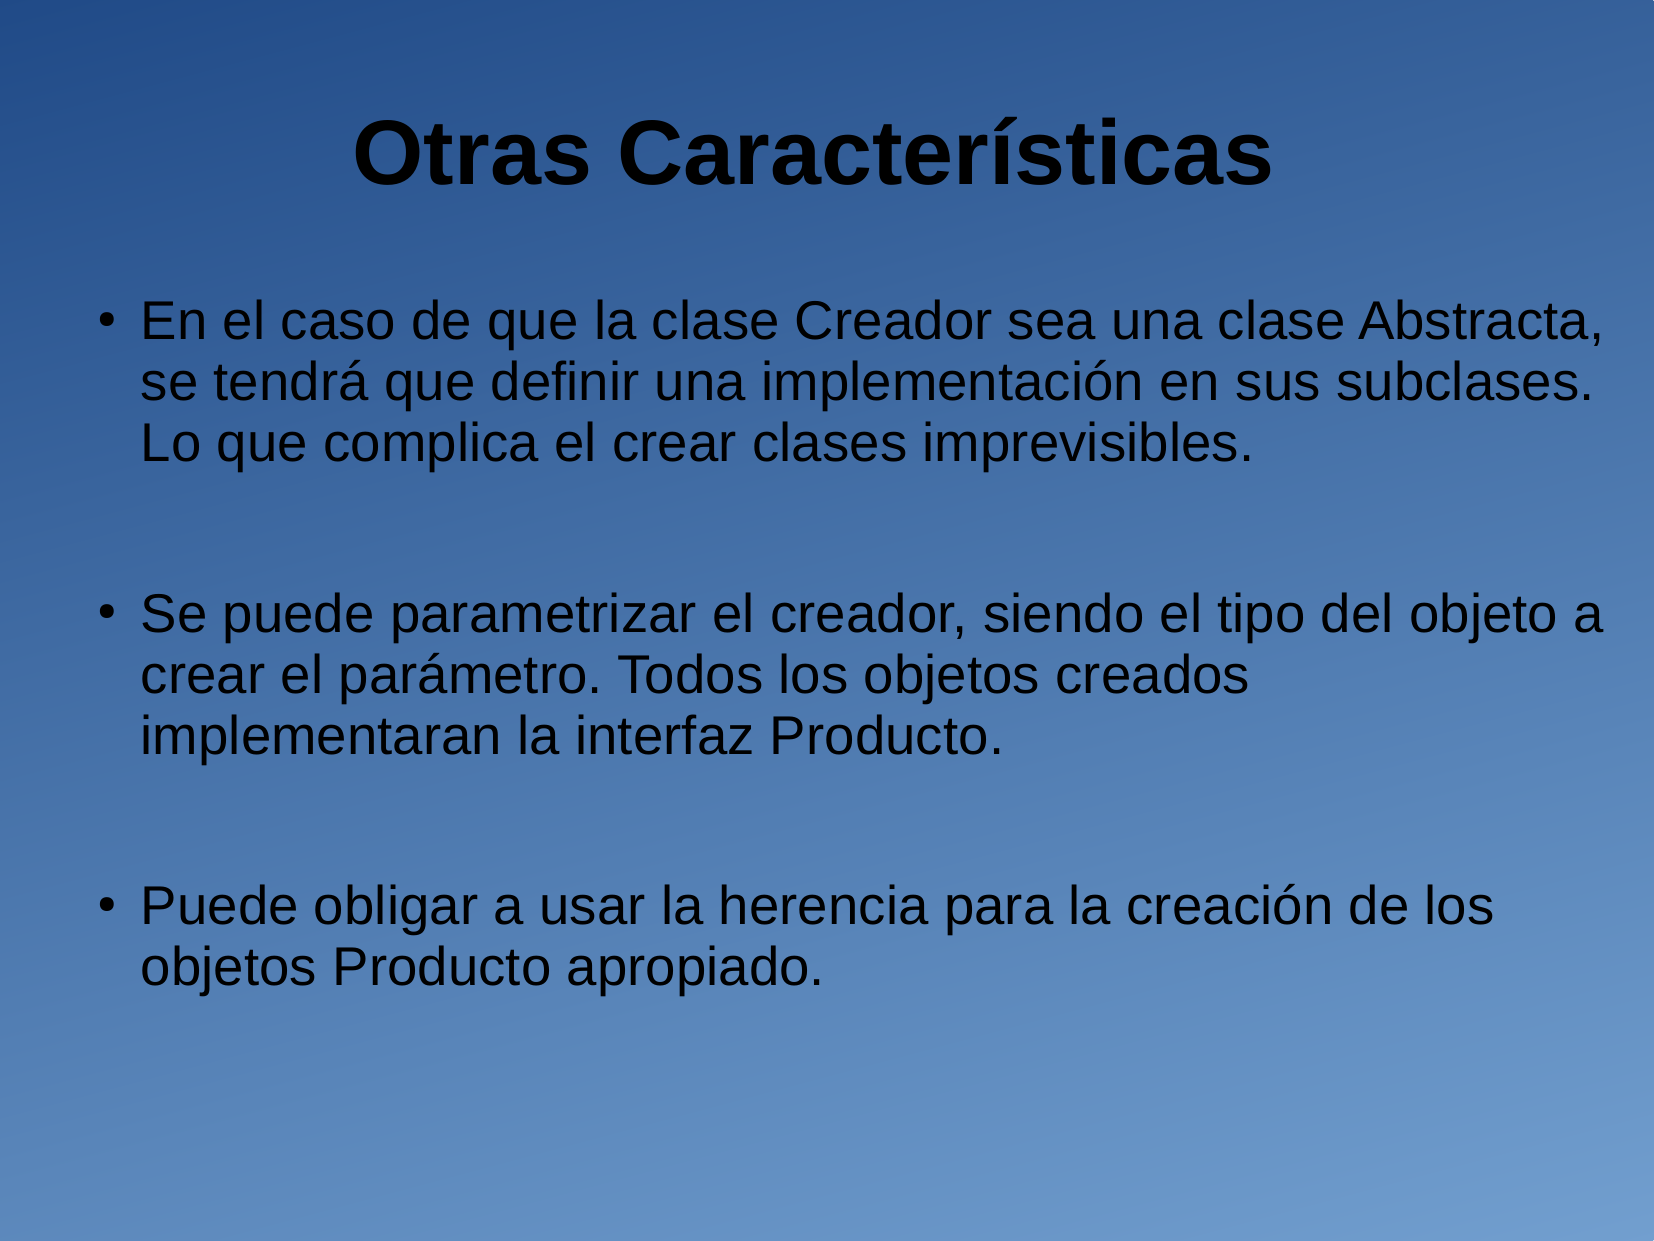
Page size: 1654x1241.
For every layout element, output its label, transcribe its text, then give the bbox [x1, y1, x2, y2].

list En el caso de que la clase Creador sea una clase Abstracta, se tendrá que definir una implementación en sus subclases. Lo que complica el crear clases imprevisibles. Se puede parametrizar el creador, siendo el tipo del objeto a crear el parámetro. Todos los objetos creados implementaran la interfaz Producto. Puede obligar a usar la herencia para la creación de los objetos Producto apropiado. [82, 290, 1619, 1010]
title Otras Características [82, 49, 1571, 257]
